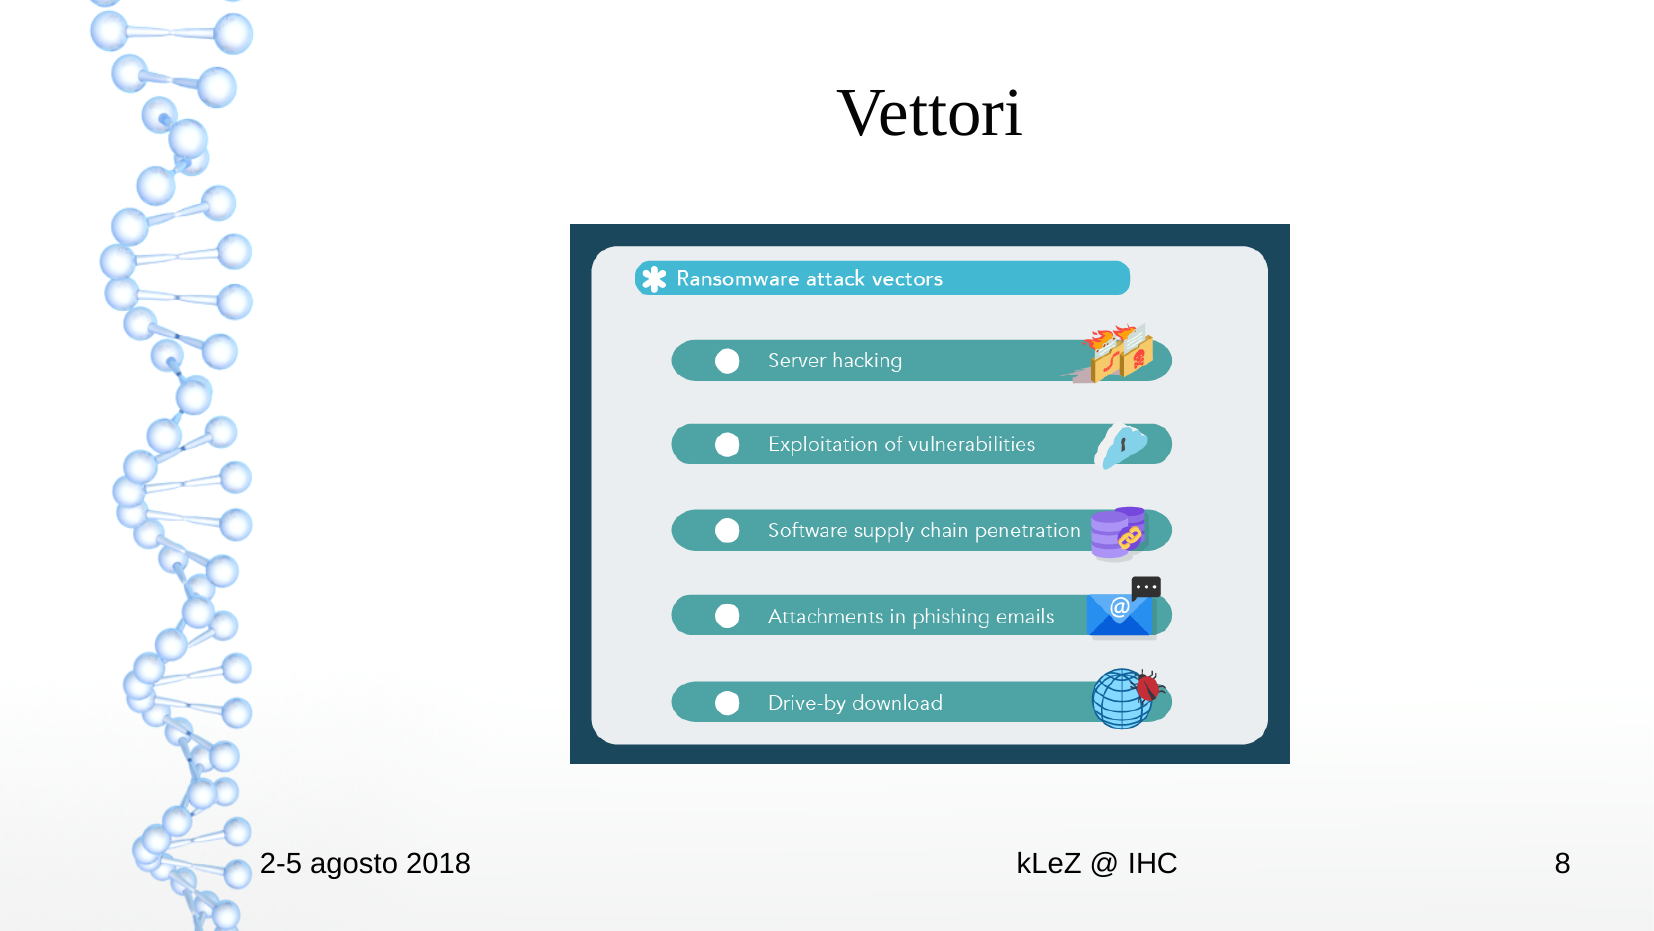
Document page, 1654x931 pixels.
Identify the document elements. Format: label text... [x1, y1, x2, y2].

picture [0, 0, 1654, 931]
title Vettori [265, 35, 1595, 189]
